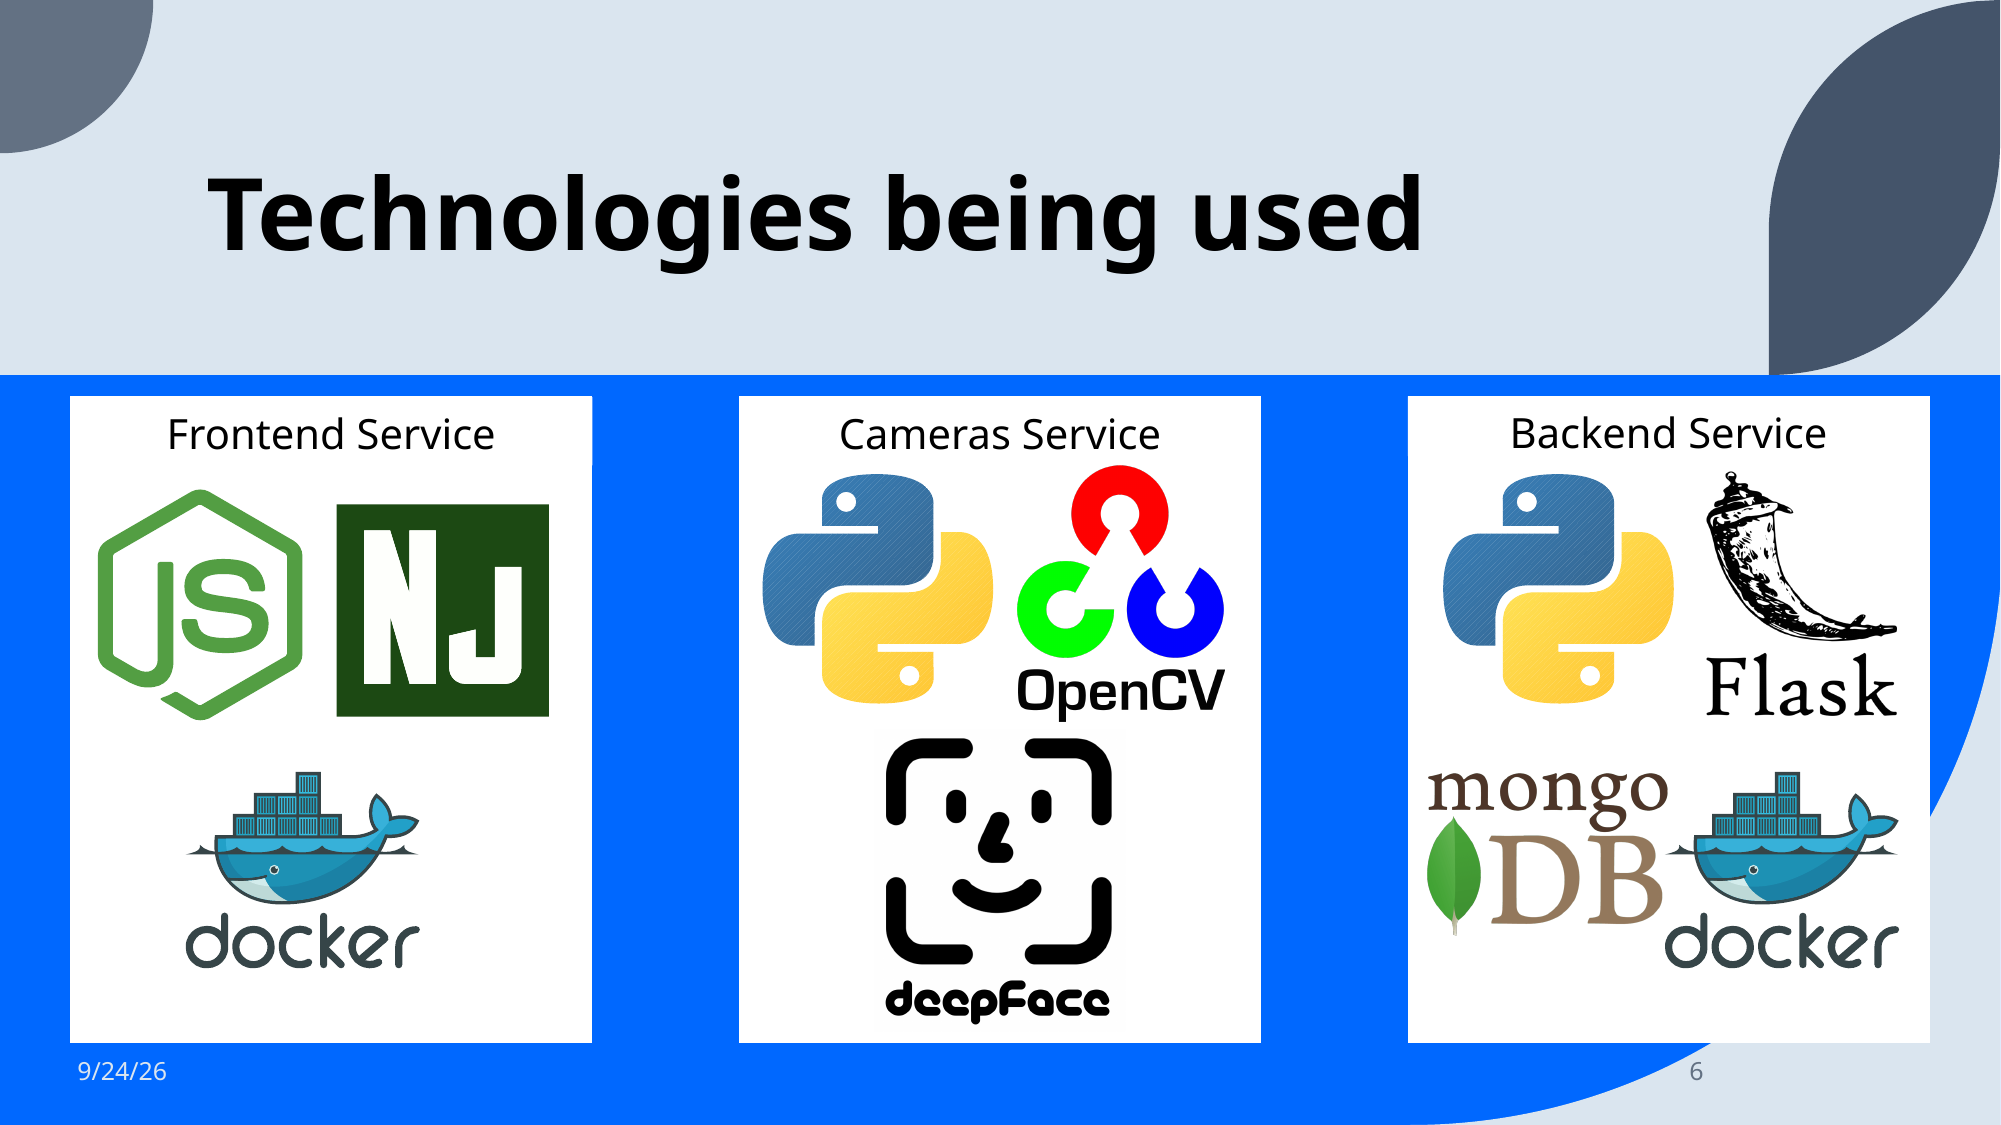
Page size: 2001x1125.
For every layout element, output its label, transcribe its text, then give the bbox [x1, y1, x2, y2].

text_box [70, 466, 592, 1043]
picture [874, 729, 1126, 1032]
picture [321, 489, 565, 732]
text_box [739, 466, 1261, 1043]
picture [1016, 465, 1225, 722]
text_box Cameras Service [739, 397, 1261, 466]
title Technologies being used [191, 62, 1796, 280]
text_box 5/24/2023 [62, 1042, 513, 1103]
text_box Frontend Service [70, 397, 593, 466]
picture [185, 771, 421, 970]
picture [1420, 709, 1900, 970]
text_box Backend Service [1407, 396, 1930, 457]
picture [1706, 471, 1897, 716]
picture [97, 489, 303, 722]
text_box [1408, 457, 1938, 1103]
picture [1443, 474, 1675, 705]
picture [762, 474, 994, 705]
